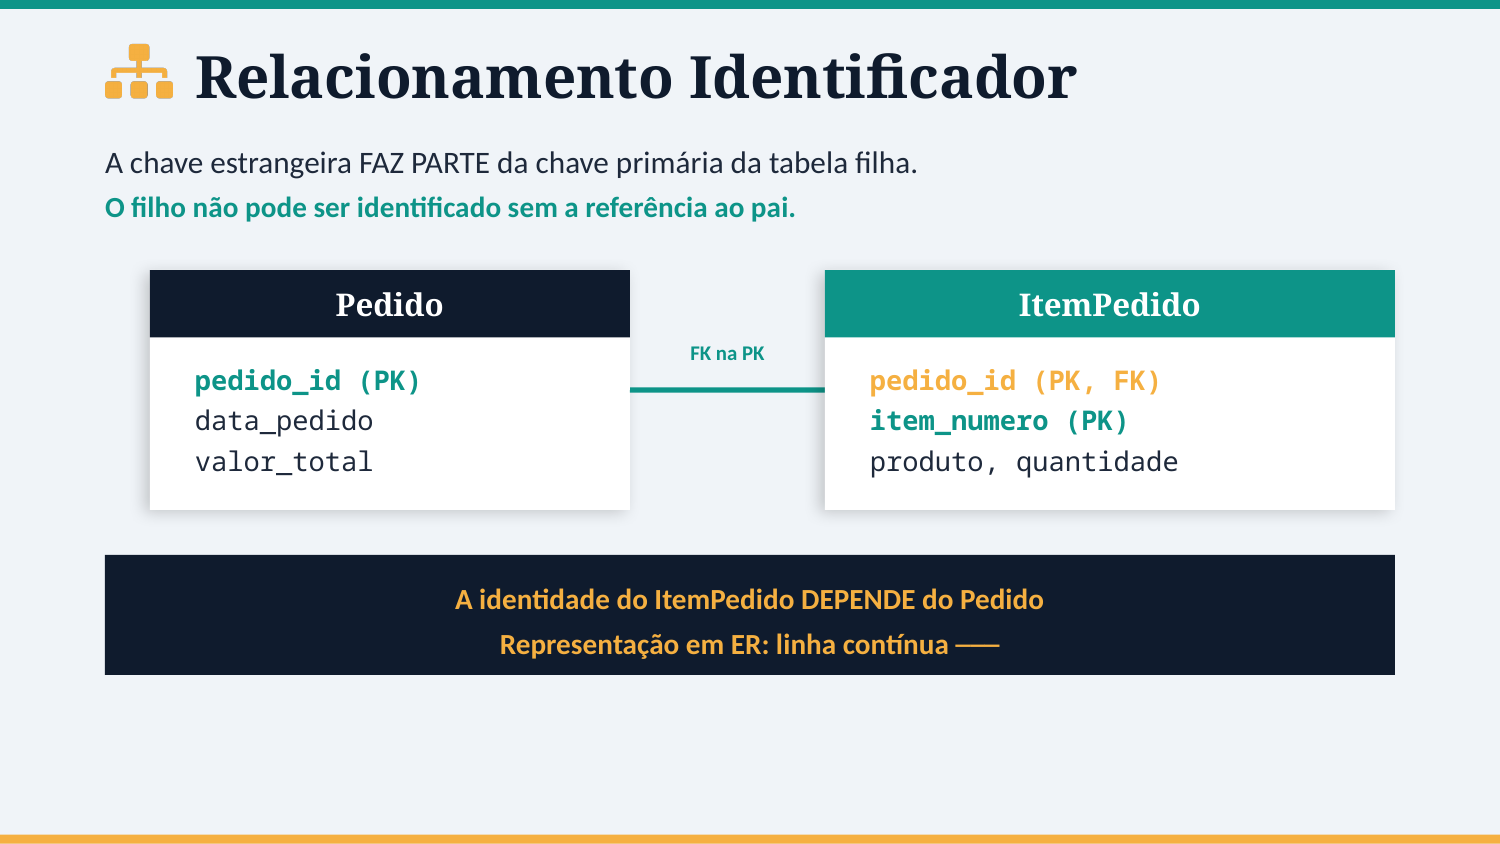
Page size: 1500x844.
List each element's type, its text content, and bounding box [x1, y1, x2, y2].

text_box FK na PK [644, 329, 810, 375]
picture [105, 37, 173, 105]
text_box [0, 834, 1500, 844]
text_box A identidade do ItemPedido DEPENDE do Pedido Representação em ER: linha contínua ─── [104, 554, 1395, 675]
text_box O filho não pode ser identificado sem a referência ao pai. [104, 180, 1395, 233]
text_box Pedido [149, 270, 630, 338]
text_box [824, 338, 1395, 510]
text_box A chave estrangeira FAZ PARTE da chave primária da tabela filha. [104, 127, 1395, 180]
text_box pedido_id (PK) data_pedido valor_total [179, 352, 600, 488]
text_box [149, 338, 630, 510]
text_box ItemPedido [824, 270, 1395, 338]
text_box Relacionamento Identificador [194, 37, 1395, 113]
text_box [0, 0, 1500, 9]
text_box pedido_id (PK, FK) item_numero (PK) produto, quantidade [854, 352, 1365, 488]
